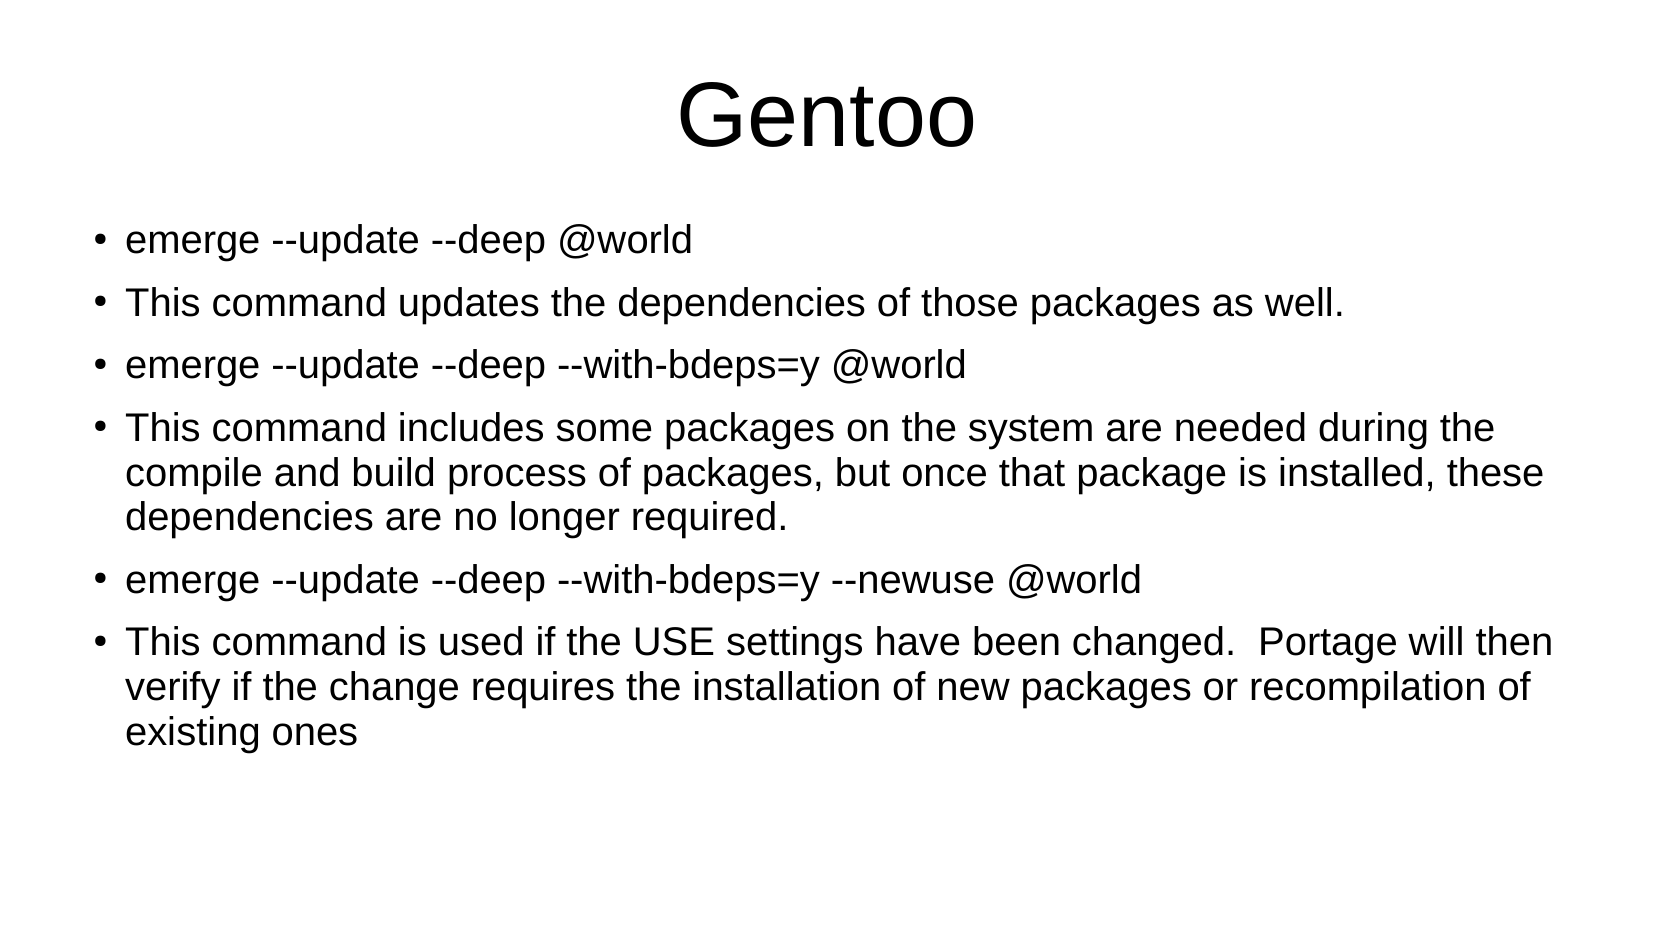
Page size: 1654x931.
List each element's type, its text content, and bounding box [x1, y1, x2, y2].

title Gentoo [82, 37, 1571, 193]
list emerge --update --deep @world This command updates the dependencies of those packages as well. emerge --update --deep --with-bdeps=y @world This command includes some packages on the system are needed during the compile and build process of packages, but once that package is installed, these dependencies are no longer required. emerge --update --deep --with-bdeps=y --newuse @world This command is used if the USE settings have been changed. Portage will then verify if the change requires the installation of new packages or recompilation of existing ones [82, 217, 1571, 758]
